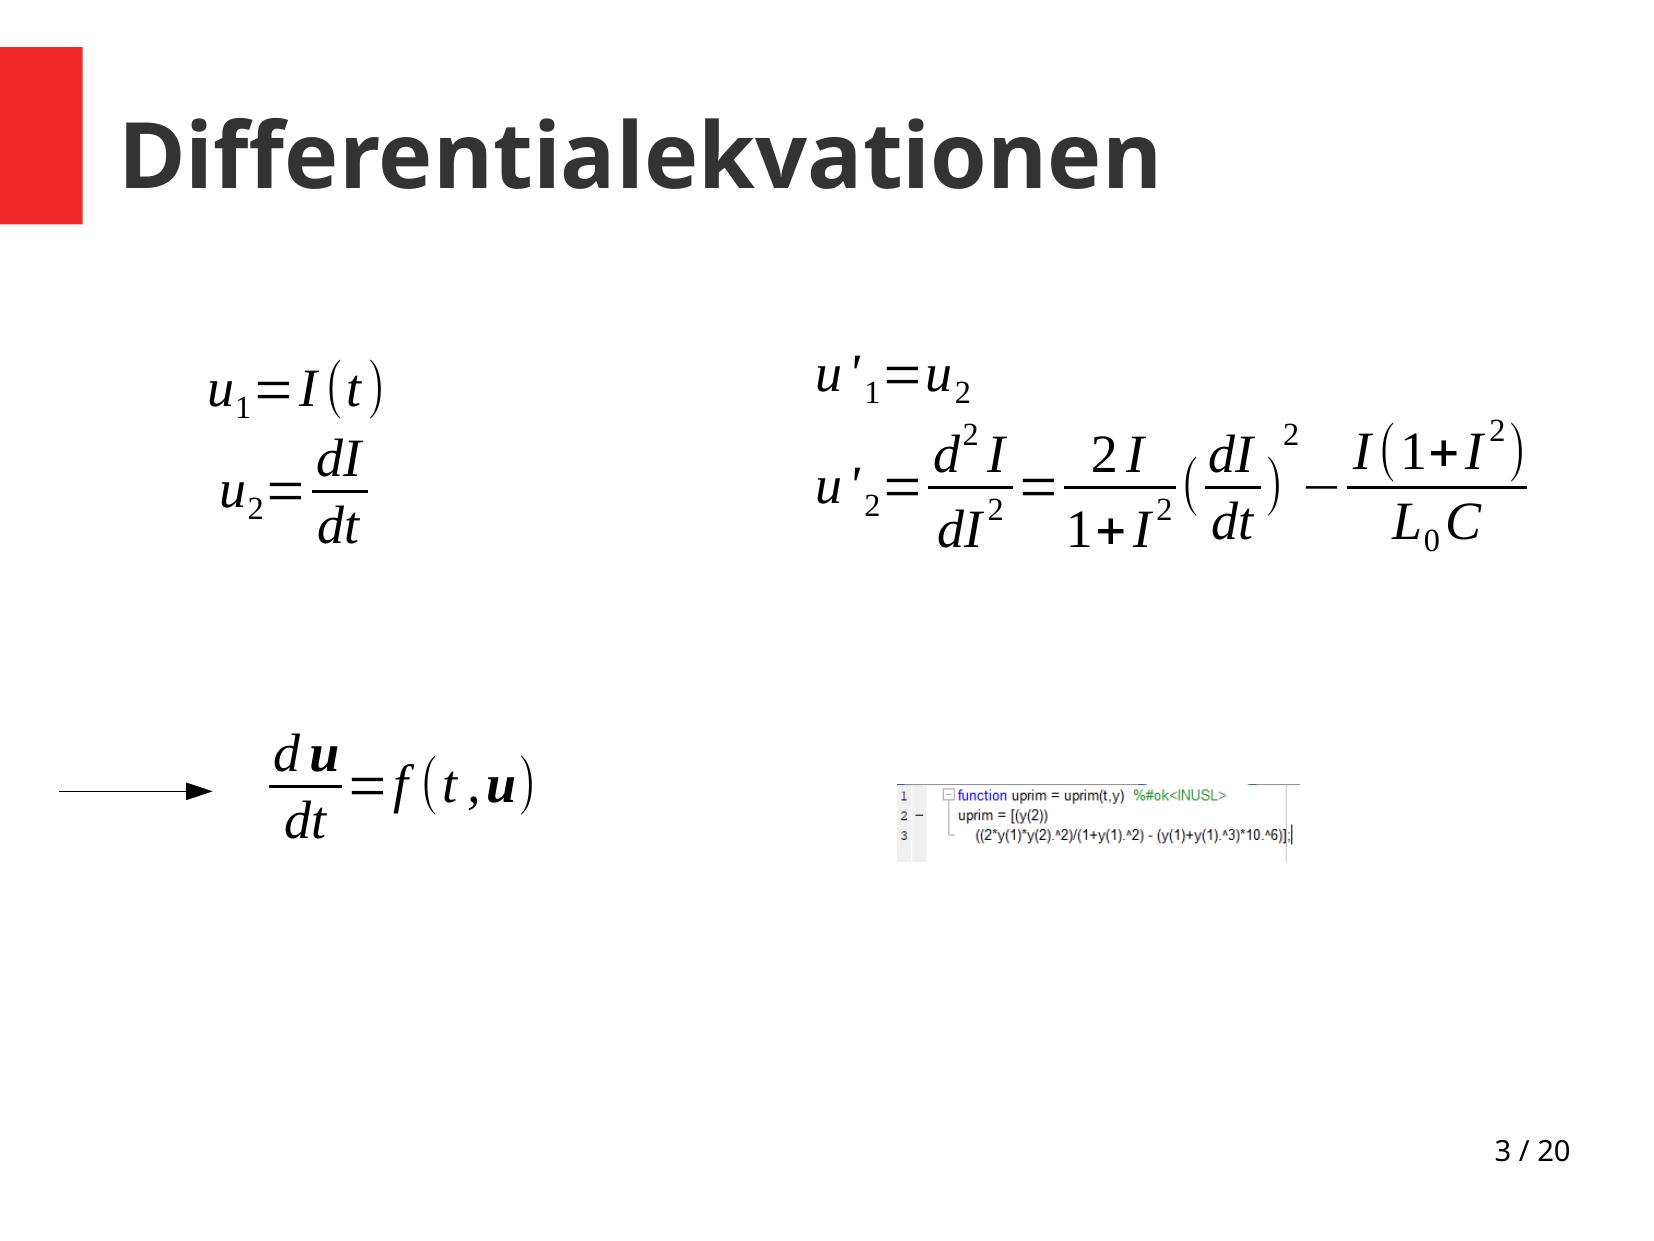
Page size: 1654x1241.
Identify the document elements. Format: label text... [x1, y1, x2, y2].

chart [200, 355, 392, 556]
chart [809, 342, 1536, 560]
picture [897, 784, 1300, 862]
title Differentialekvationen [118, 49, 1571, 257]
chart [261, 722, 544, 851]
